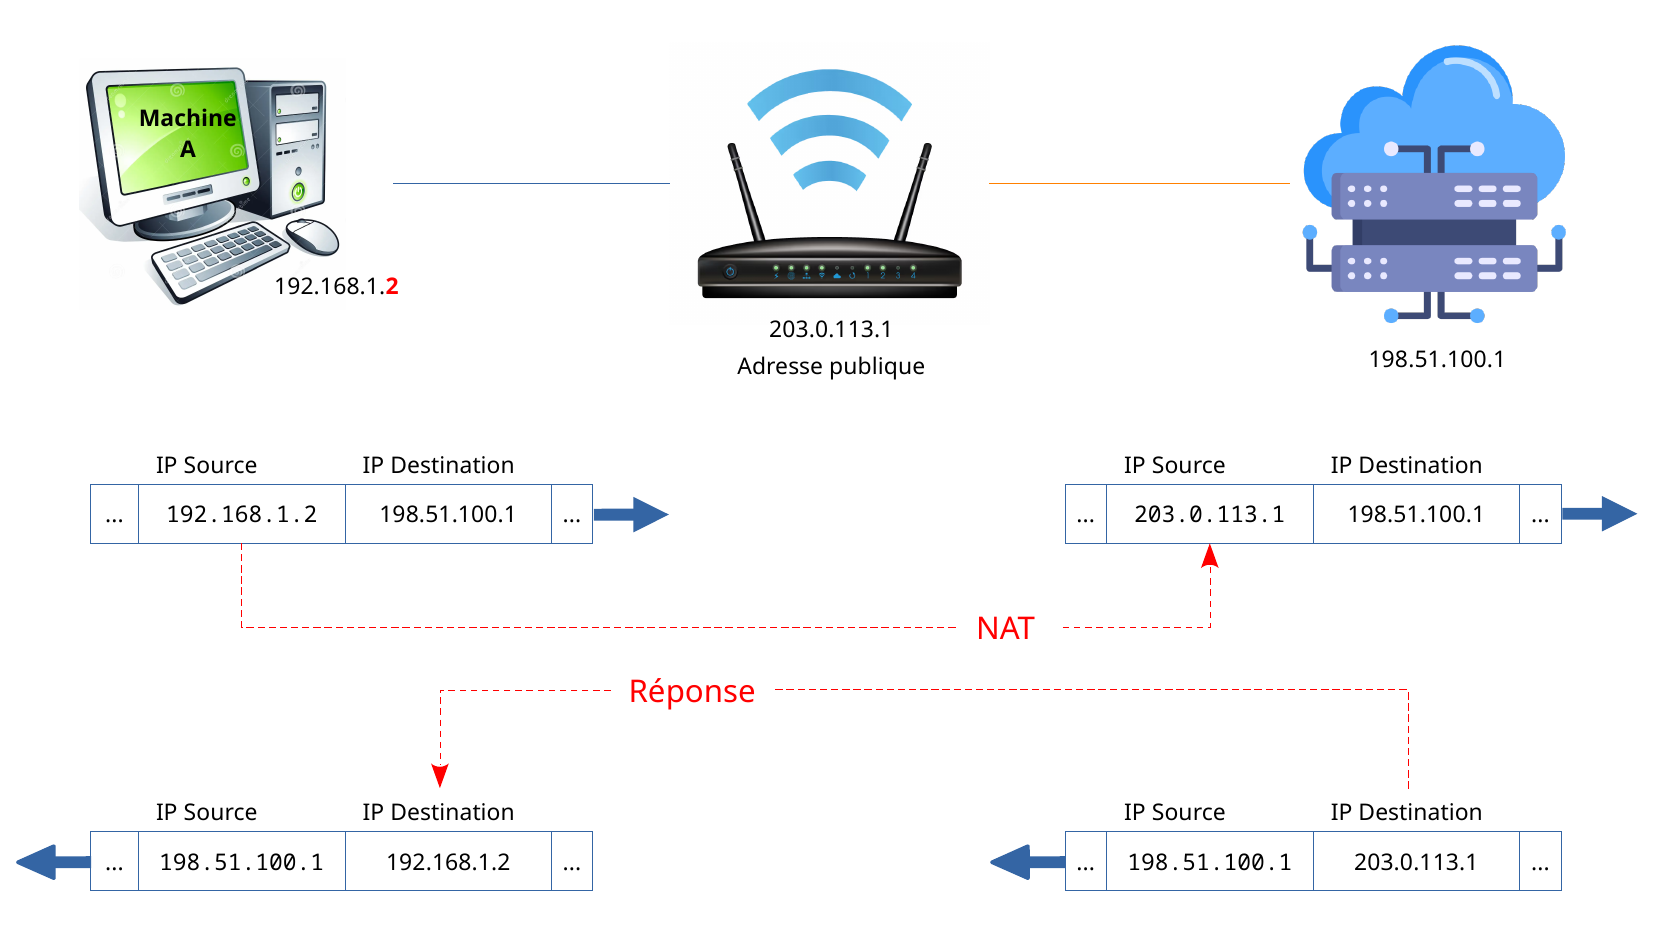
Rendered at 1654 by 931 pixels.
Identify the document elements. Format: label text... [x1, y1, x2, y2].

text_box IP Destination [345, 440, 535, 488]
text_box 192.168.1.2 [139, 484, 345, 544]
text_box 198.51.100.1 [1313, 484, 1519, 544]
text_box ... [1065, 831, 1107, 891]
text_box 192.168.1.2 [345, 831, 551, 891]
picture [669, 42, 990, 325]
text_box Réponse [610, 660, 772, 720]
text_box ... [1519, 484, 1562, 544]
text_box ... [551, 484, 593, 544]
picture [79, 58, 346, 310]
text_box 203.0.113.1 [1313, 831, 1519, 891]
text_box IP Source [138, 440, 281, 488]
text_box Machine A [121, 93, 259, 173]
text_box IP Destination [1313, 788, 1503, 835]
text_box IP Source [1106, 788, 1249, 835]
text_box 198.51.100.1 [345, 484, 551, 544]
text_box ... [90, 484, 139, 544]
text_box IP Source [138, 788, 281, 835]
text_box IP Source [1106, 440, 1249, 488]
text_box 198.51.100.1 [1289, 326, 1586, 392]
text_box IP Destination [1313, 440, 1503, 488]
text_box ... [90, 831, 139, 891]
text_box 192.168.1.2 [256, 252, 434, 319]
text_box ... [1065, 484, 1107, 544]
text_box IP Destination [345, 788, 535, 835]
text_box ... [551, 831, 593, 891]
text_box ... [1519, 831, 1562, 891]
text_box 203.0.113.1 [1107, 484, 1313, 544]
picture [1289, 39, 1579, 326]
text_box 198.51.100.1 [1107, 831, 1313, 891]
text_box NAT [958, 598, 1063, 657]
text_box 203.0.113.1 Adresse publique [698, 302, 965, 392]
text_box 198.51.100.1 [139, 831, 345, 891]
